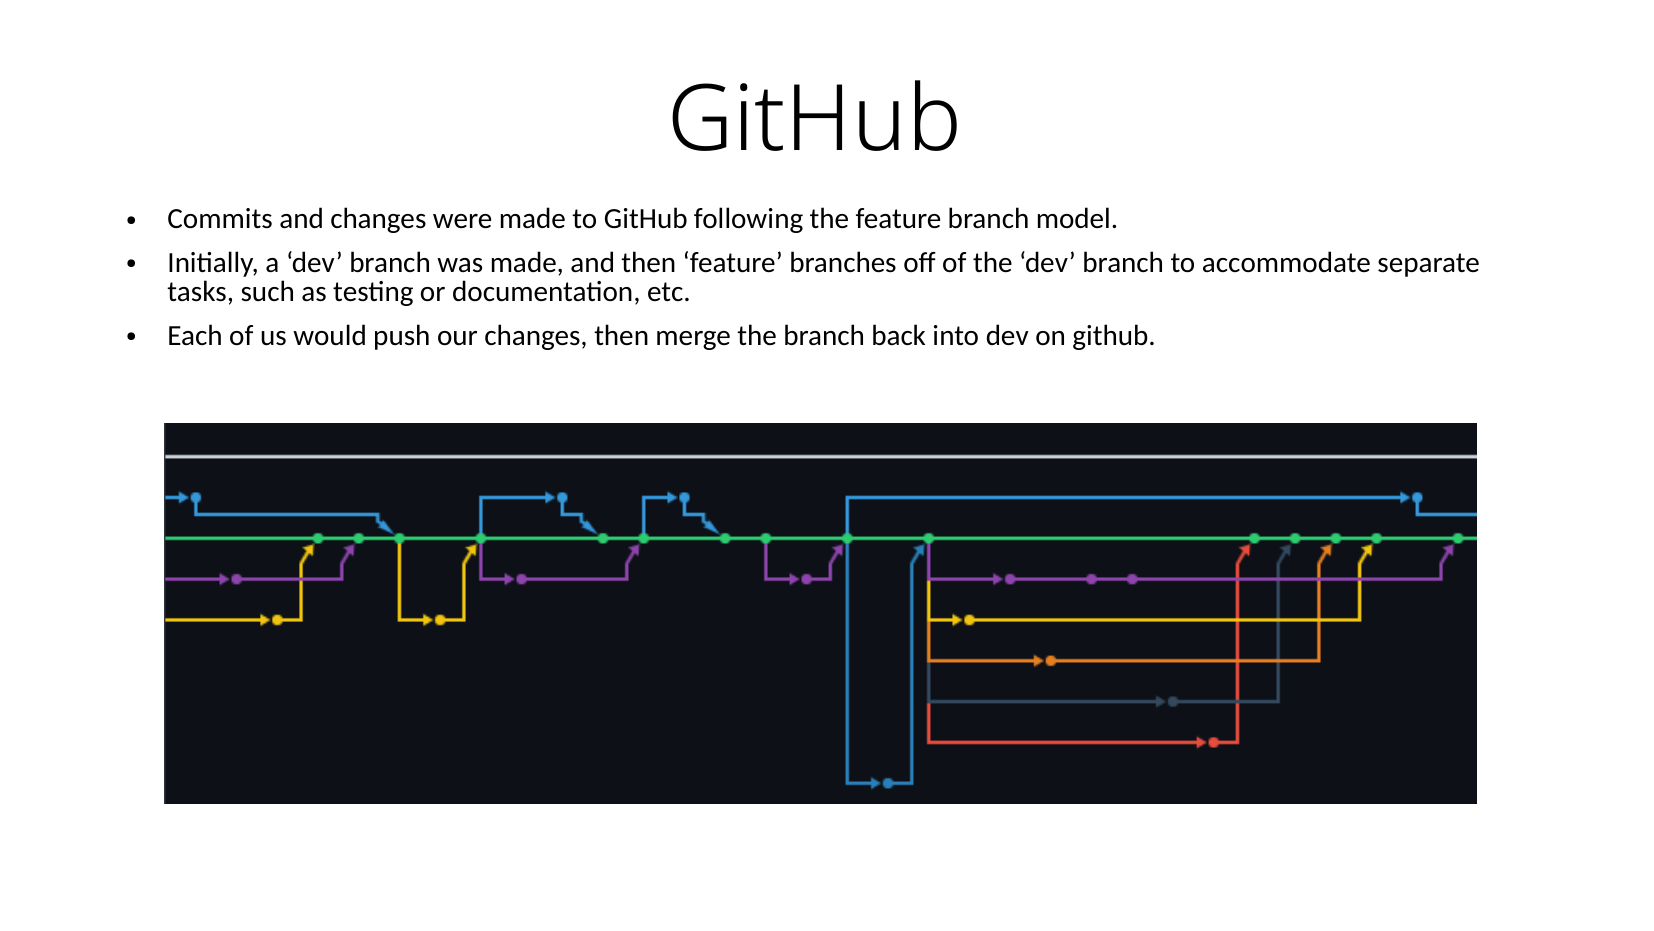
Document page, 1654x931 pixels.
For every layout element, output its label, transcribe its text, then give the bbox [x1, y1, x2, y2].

picture [164, 423, 1477, 804]
list Commits and changes were made to GitHub following the feature branch model. Initially, a ‘dev’ branch was made, and then ‘feature’ branches off of the ‘dev’ branch to accommodate separate tasks, such as testing or documentation, etc. Each of us would push our changes, then merge the branch back into dev on github. [112, 206, 1536, 355]
title GitHub [82, 37, 1571, 193]
